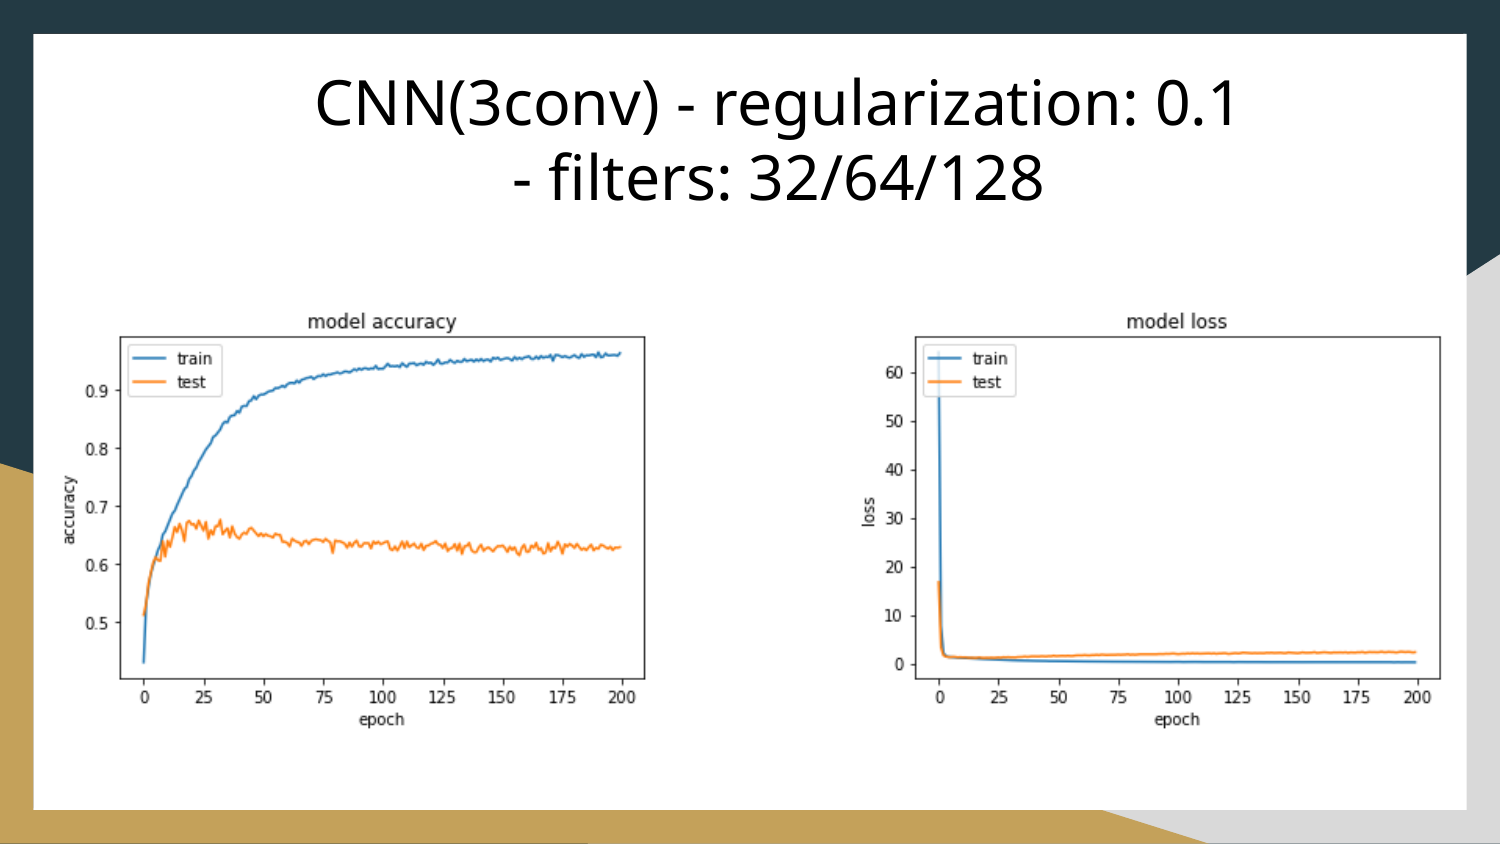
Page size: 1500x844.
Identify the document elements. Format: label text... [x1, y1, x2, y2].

title CNN(3conv) - regularization: 0.1 - filters: 32/64/128 [51, 48, 1449, 283]
picture [851, 302, 1449, 738]
picture [51, 302, 655, 738]
